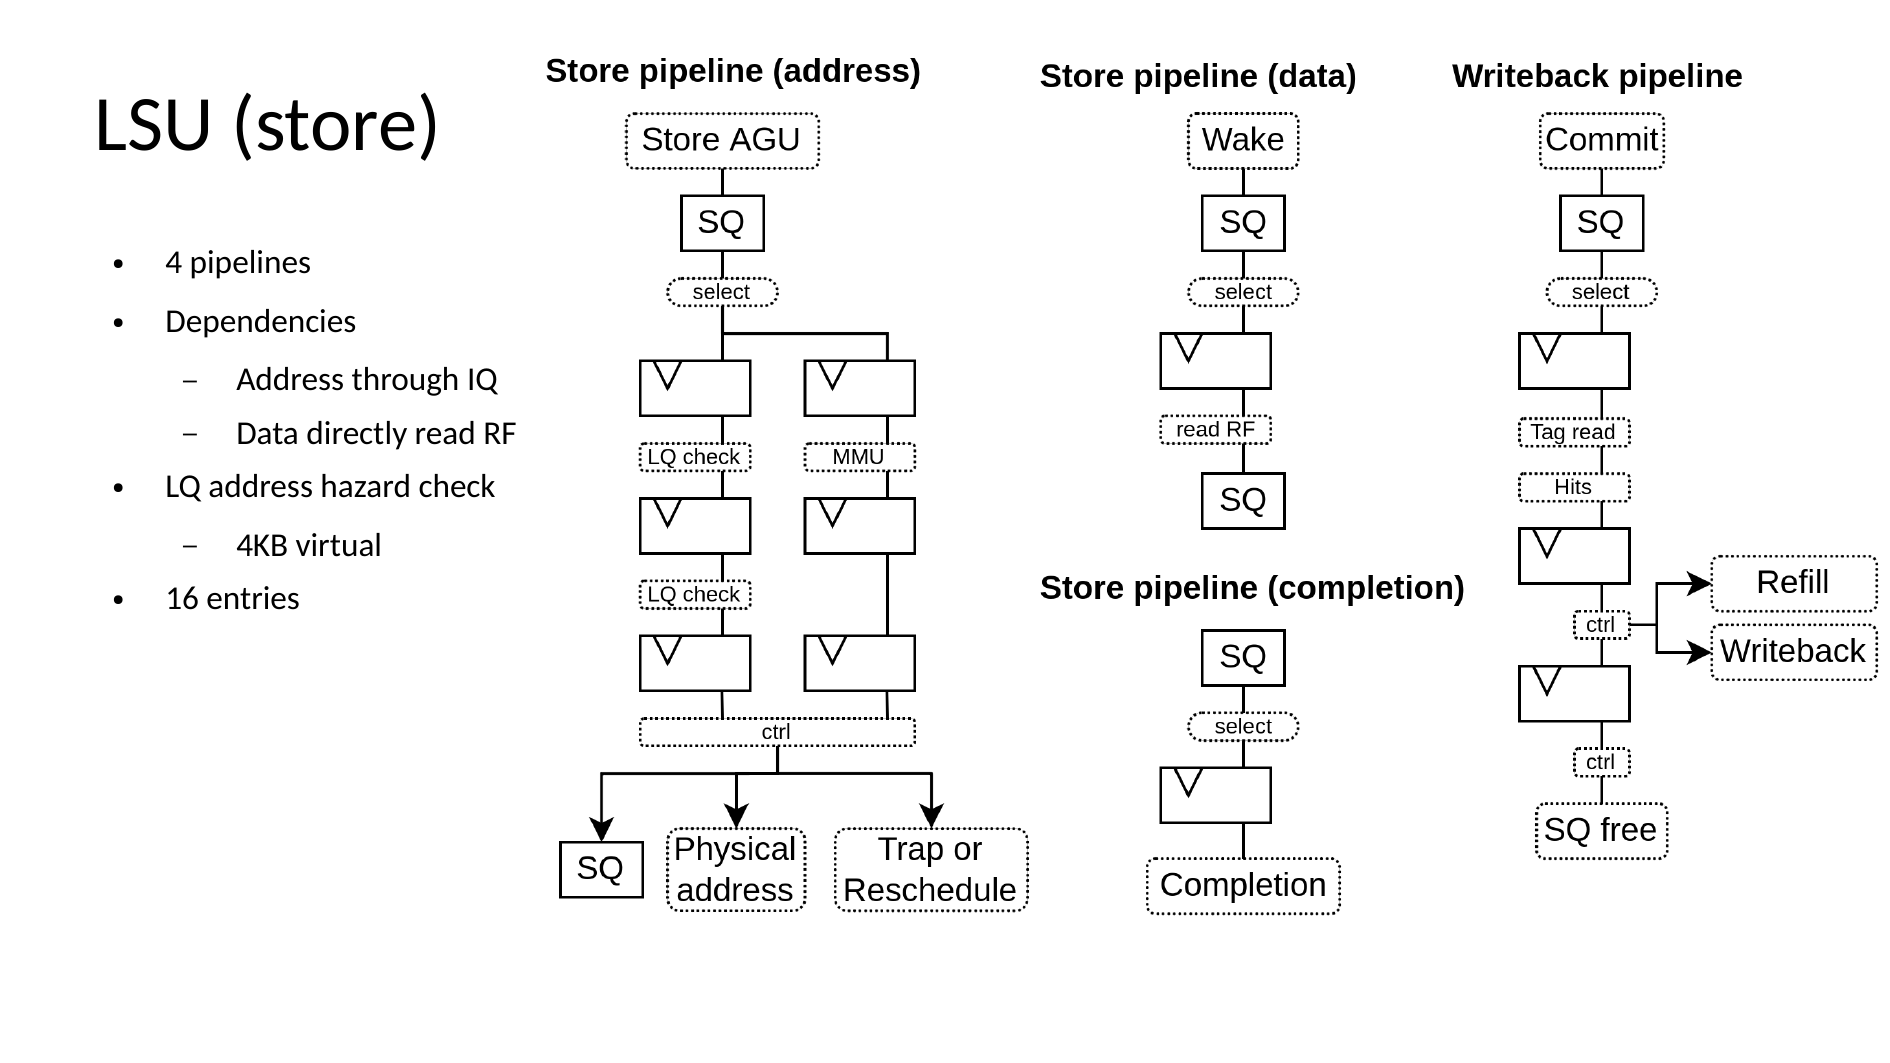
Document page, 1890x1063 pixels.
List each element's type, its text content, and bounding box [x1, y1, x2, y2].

picture [501, 0, 1890, 945]
list 4 pipelines Dependencies Address through IQ Data directly read RF LQ address hazard check 4KB virtual 16 entries [94, 248, 1878, 1063]
title LSU (store) [94, 42, 501, 220]
